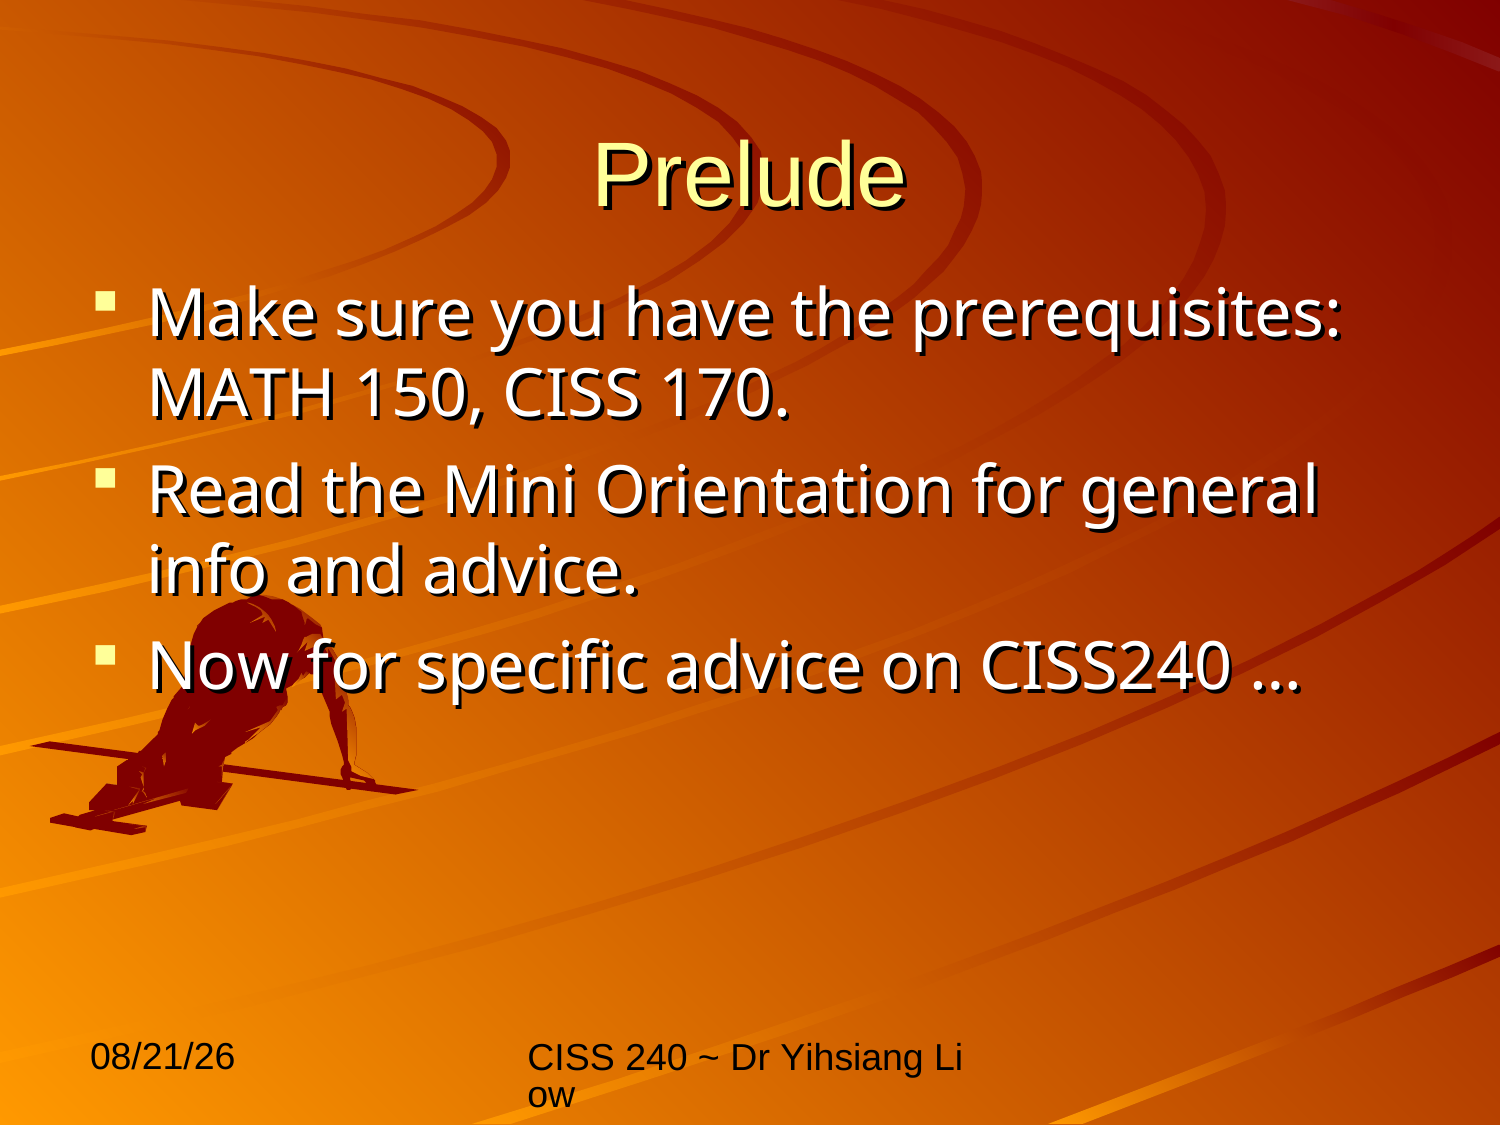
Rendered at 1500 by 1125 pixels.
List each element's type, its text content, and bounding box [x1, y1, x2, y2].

title Prelude [75, 25, 1426, 233]
list Make sure you have the prerequisites: MATH 150, CISS 170. Read the Mini Orientation for general info and advice. Now for specific advice on CISS240 … [75, 262, 1426, 1006]
